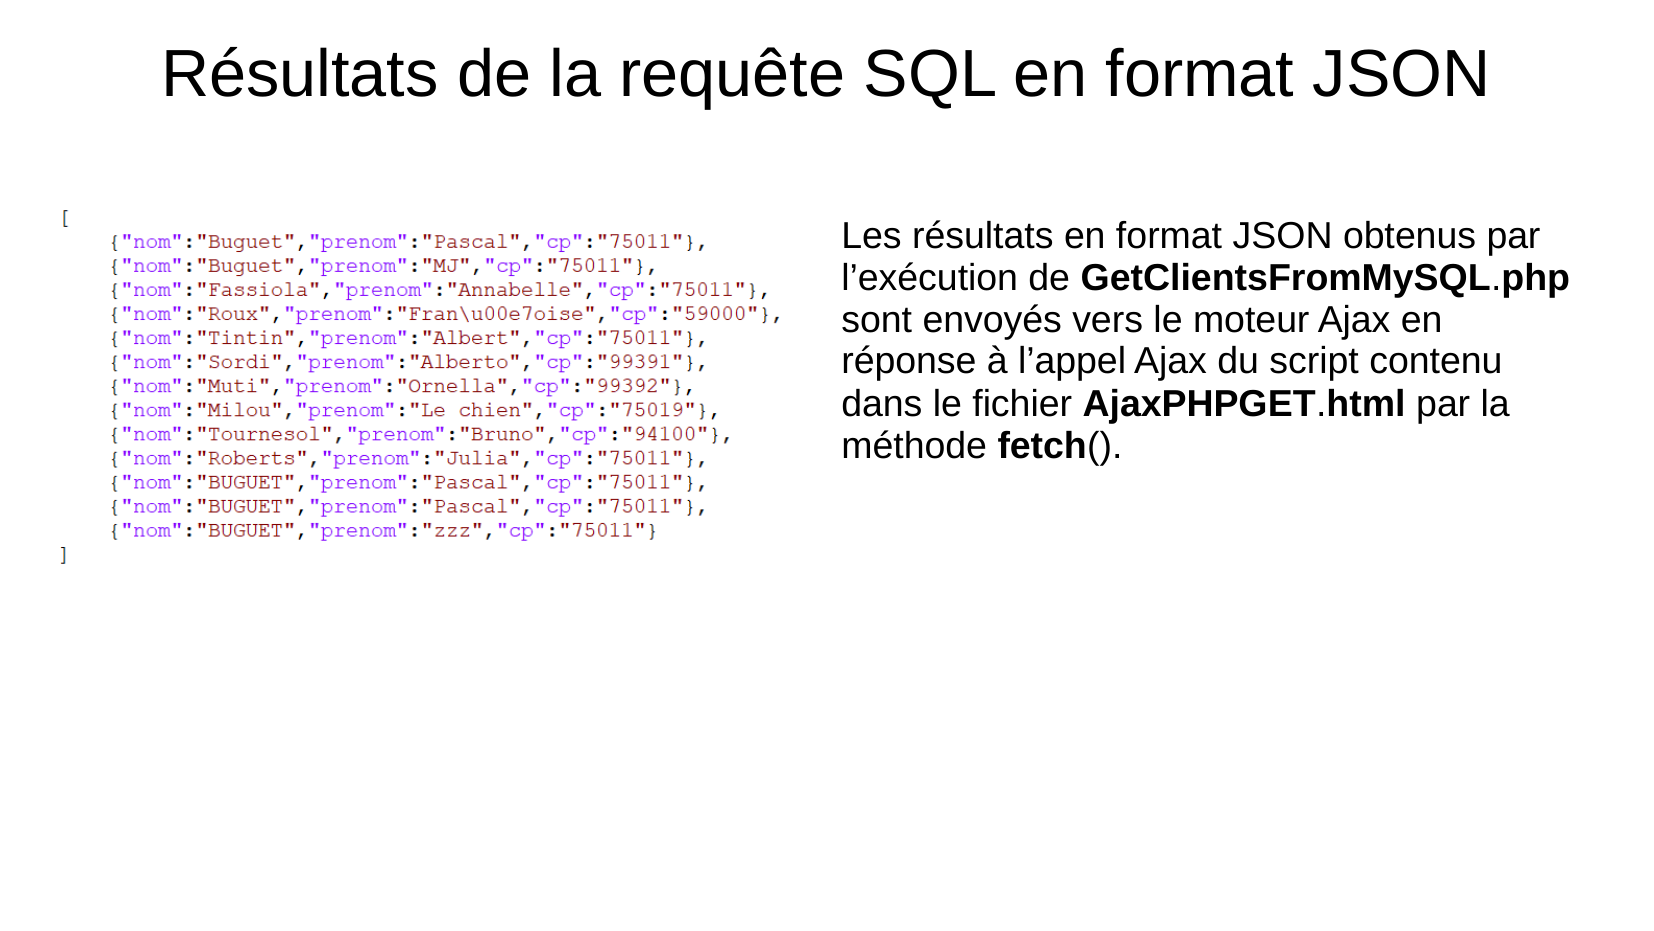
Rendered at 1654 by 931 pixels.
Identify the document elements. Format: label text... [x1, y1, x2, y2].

picture [59, 206, 785, 569]
text_box Les résultats en format JSON obtenus par l’exécution de GetClientsFromMySQL.php sont envoyés vers le moteur Ajax en réponse à l’appel Ajax du script contenu dans le fichier AjaxPHPGET.html par la méthode fetch(). [826, 206, 1595, 474]
title Résultats de la requête SQL en format JSON [82, 0, 1571, 152]
